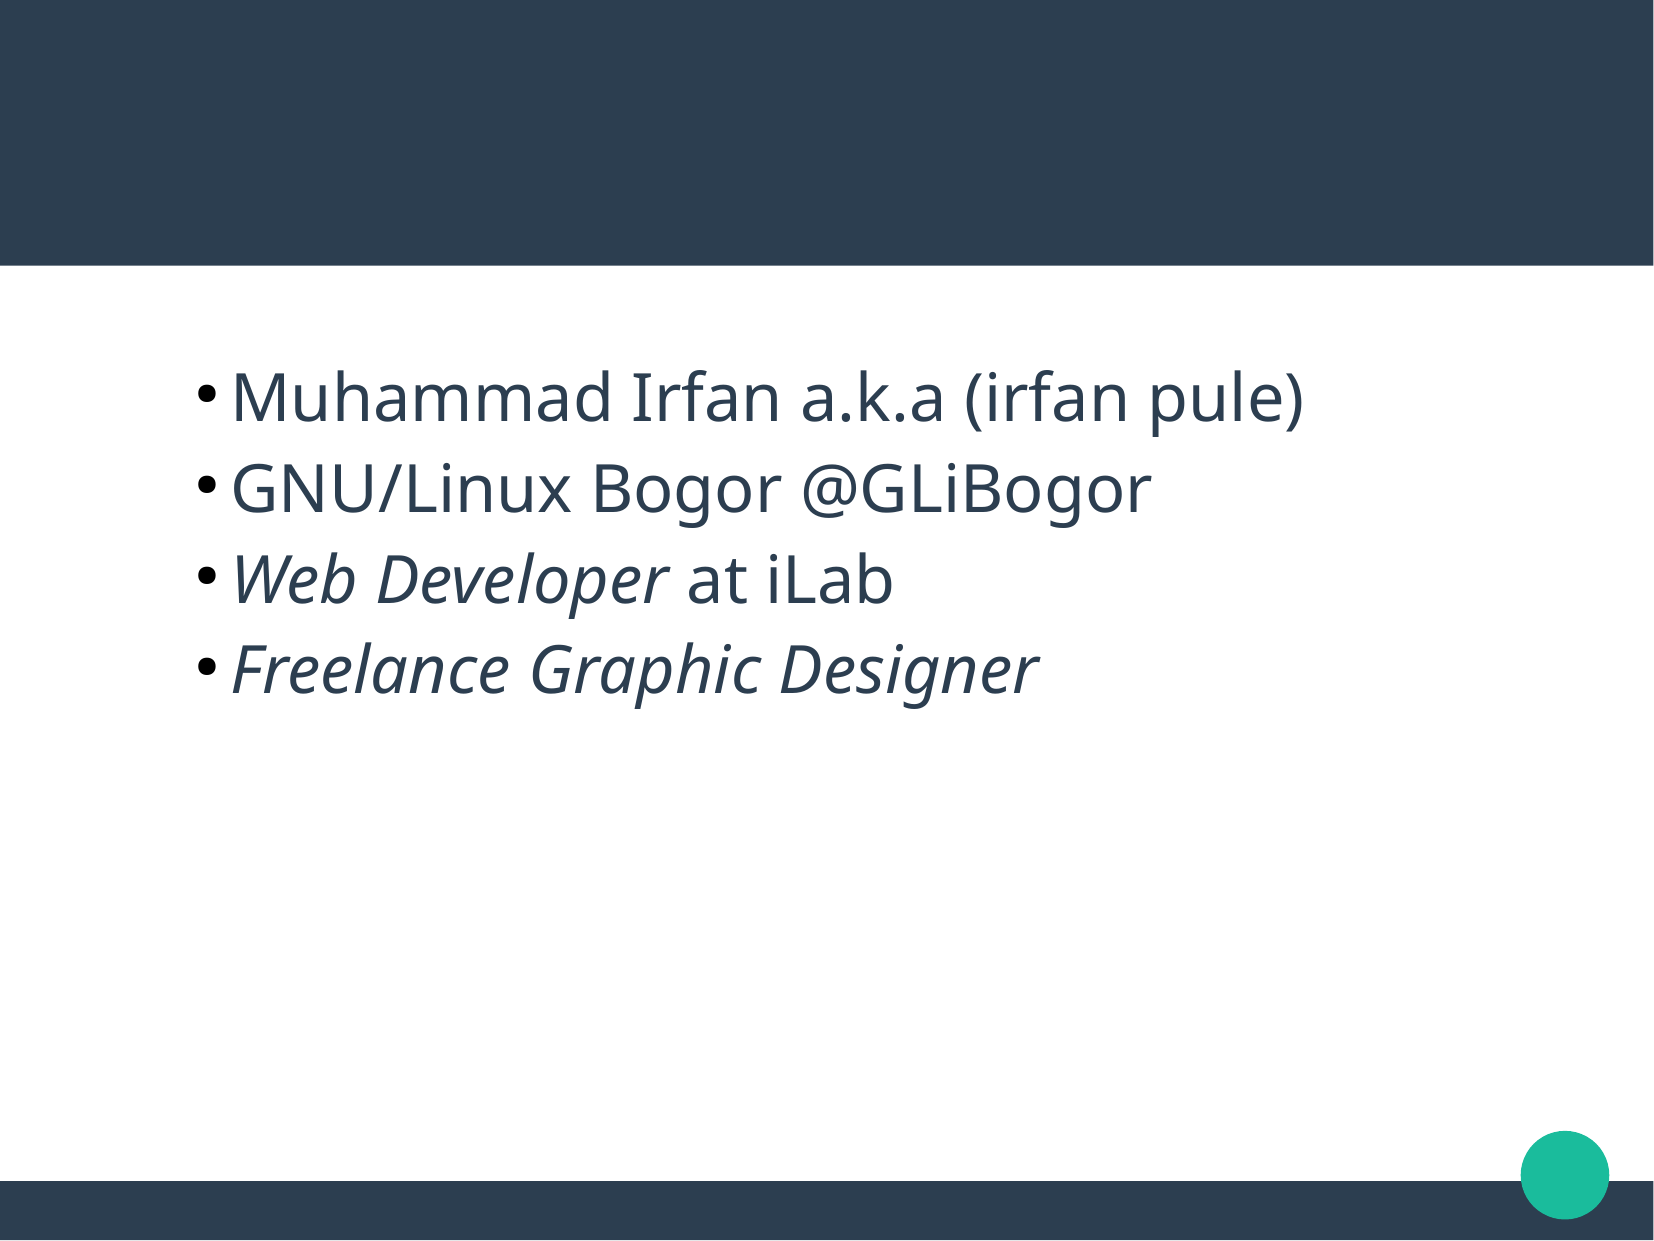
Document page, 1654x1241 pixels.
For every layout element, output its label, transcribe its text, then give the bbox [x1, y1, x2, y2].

subtitle Muhammad Irfan a.k.a (irfan pule) GNU/Linux Bogor @GLiBogor Web Developer at iLab Freelance Graphic Designer [195, 285, 1426, 779]
